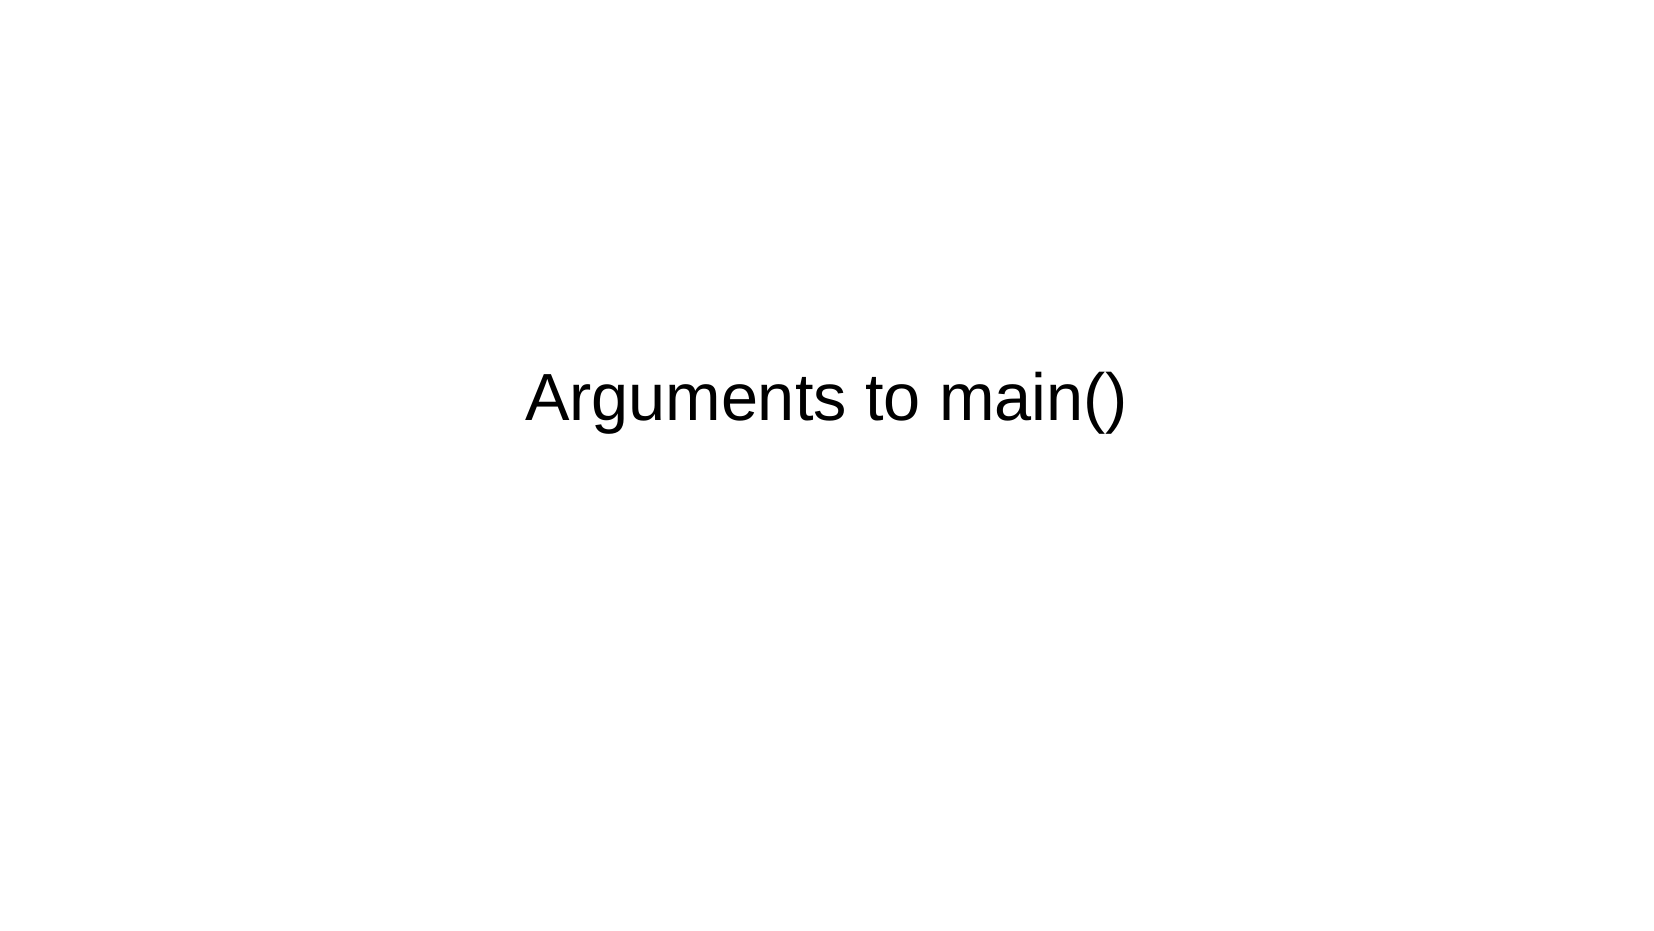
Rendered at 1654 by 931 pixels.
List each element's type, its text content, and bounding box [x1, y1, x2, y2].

subtitle Arguments to main() [82, 37, 1571, 757]
